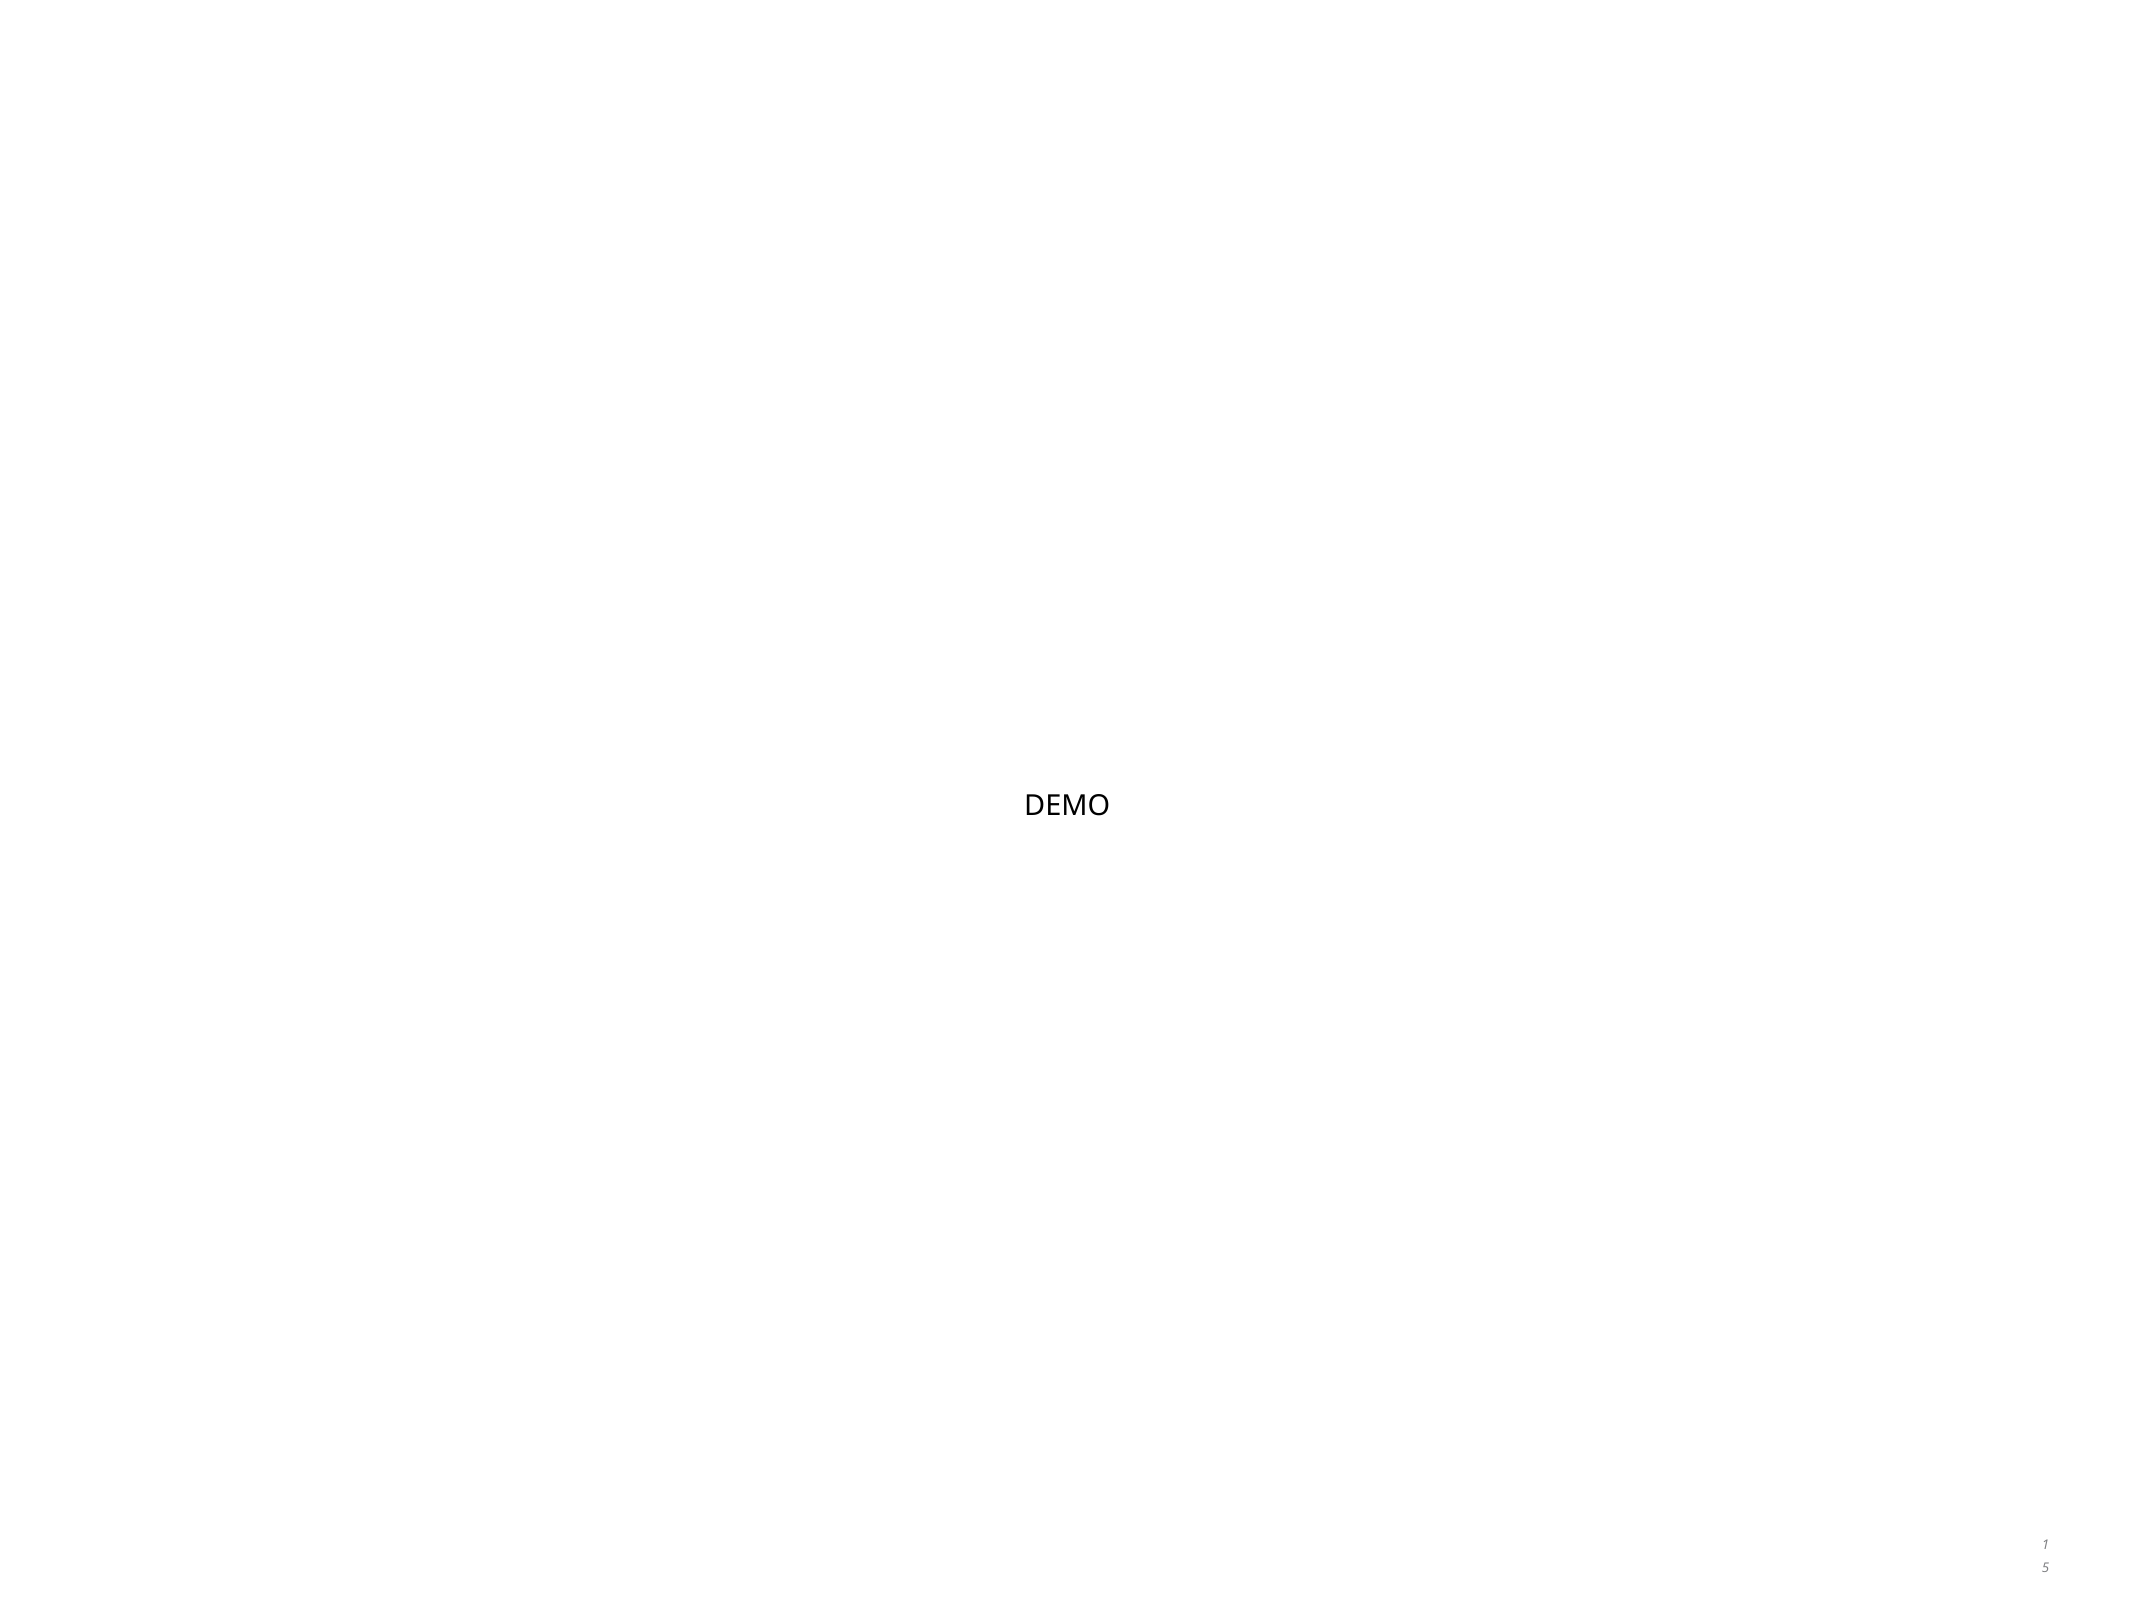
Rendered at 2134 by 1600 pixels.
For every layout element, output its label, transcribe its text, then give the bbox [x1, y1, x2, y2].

text_box DEMO [1024, 771, 1111, 826]
slide_number <number> [2026, 1518, 2071, 1567]
